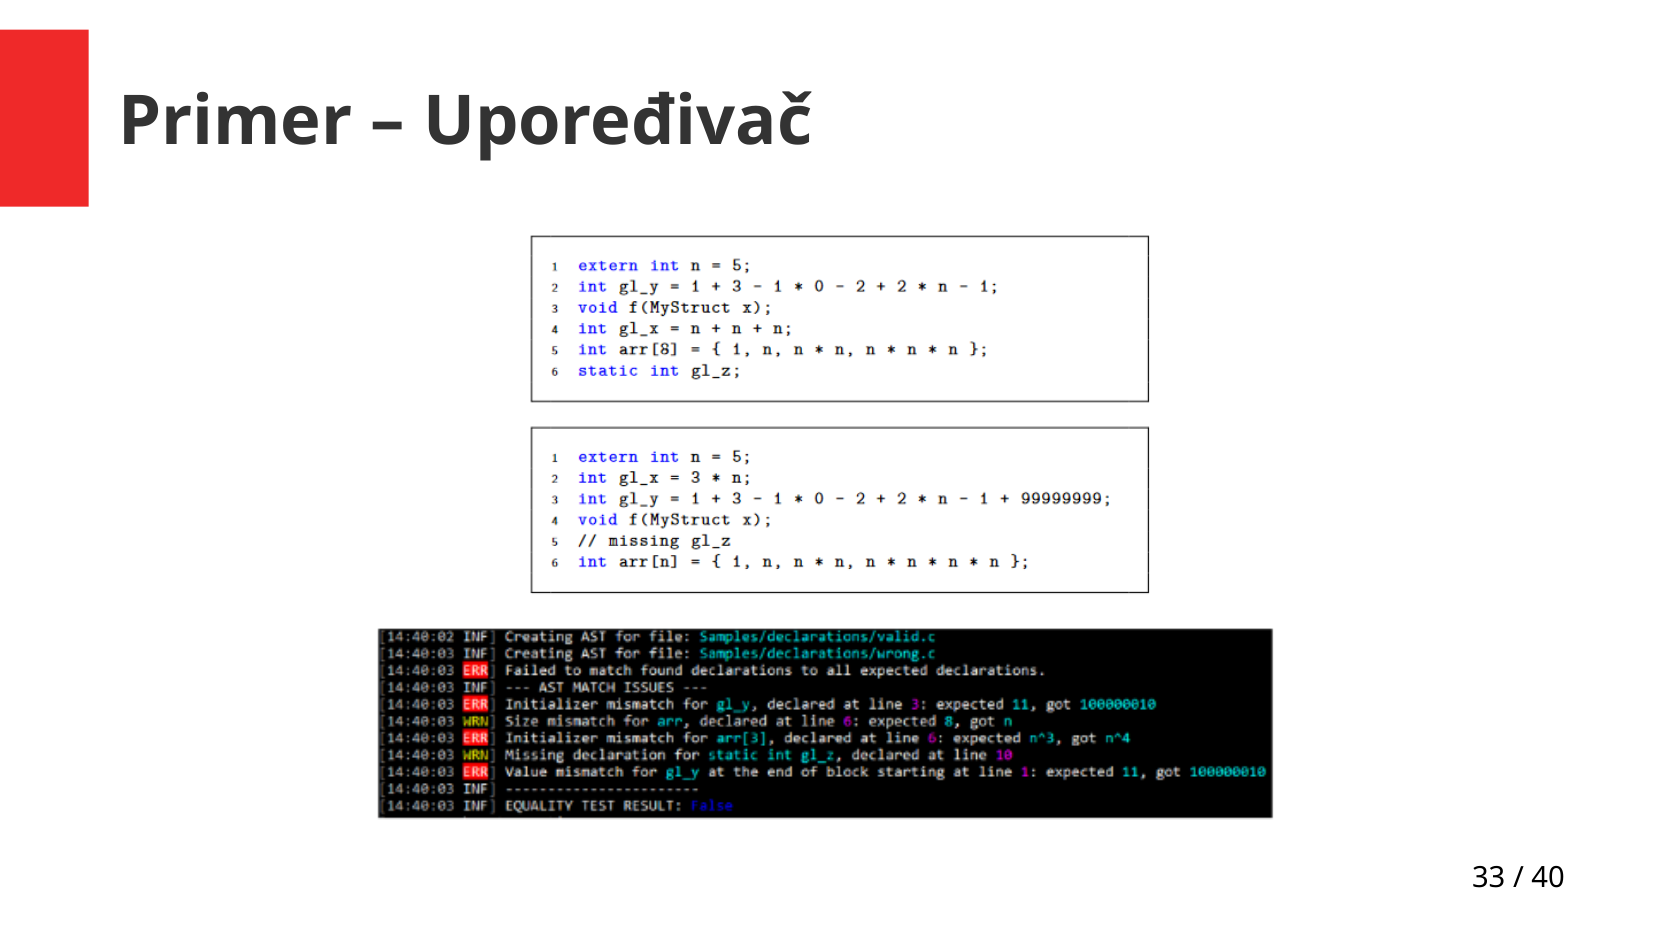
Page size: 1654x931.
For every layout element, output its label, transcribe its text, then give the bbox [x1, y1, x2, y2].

picture [525, 230, 1156, 601]
title Primer – Upoređivač [118, 29, 1595, 207]
picture [375, 624, 1280, 826]
